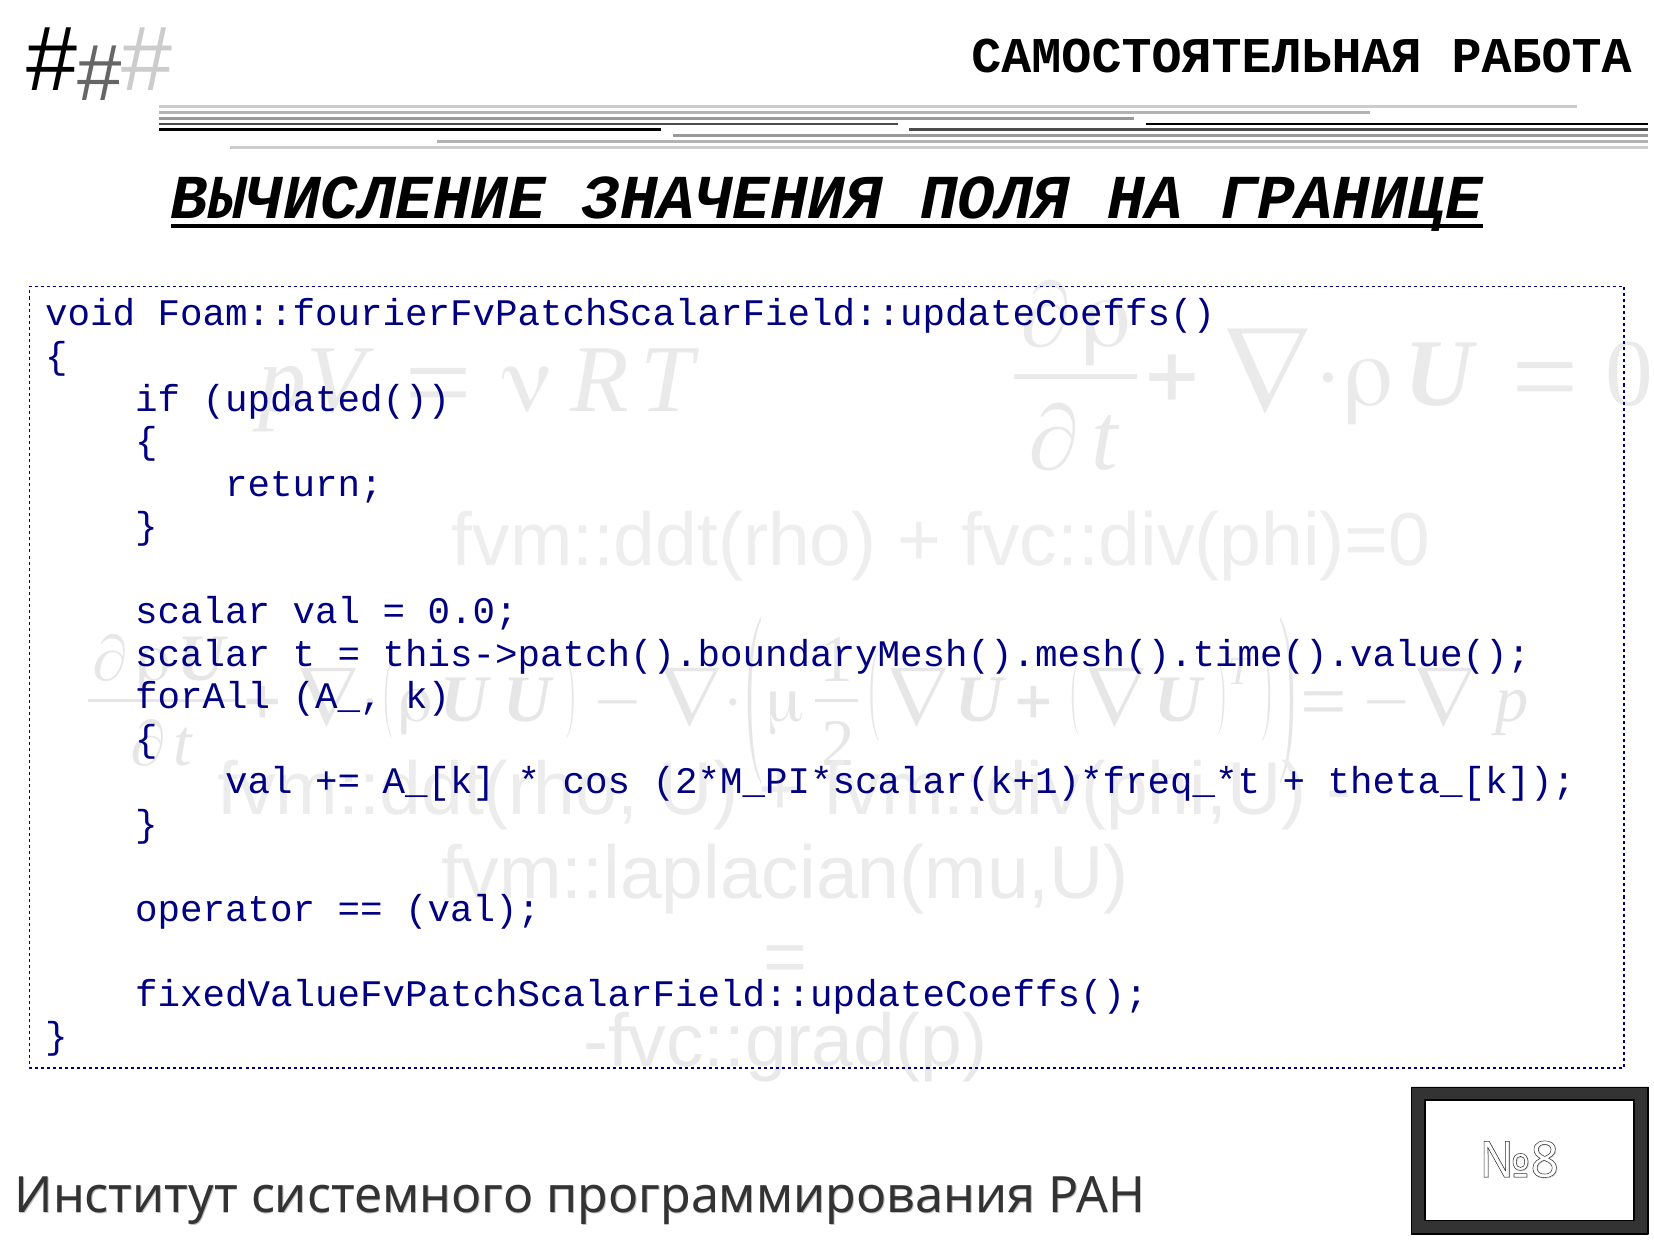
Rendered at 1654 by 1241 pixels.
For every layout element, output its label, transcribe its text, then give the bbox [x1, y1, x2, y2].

text_box void Foam::fourierFvPatchScalarField::updateCoeffs() { if (updated()) { return; } scalar val = 0.0; scalar t = this->patch().boundaryMesh().mesh().time().value(); forAll (A_, k) { val += A_[k] * cos (2*M_PI*scalar(k+1)*freq_*t + theta_[k]); } operator == (val); fixedValueFvPatchScalarField::updateCoeffs(); } [29, 286, 1625, 1069]
title ВЫЧИСЛЕНИЕ ЗНАЧЕНИЯ ПОЛЯ НА ГРАНИЦЕ [0, 147, 1654, 257]
